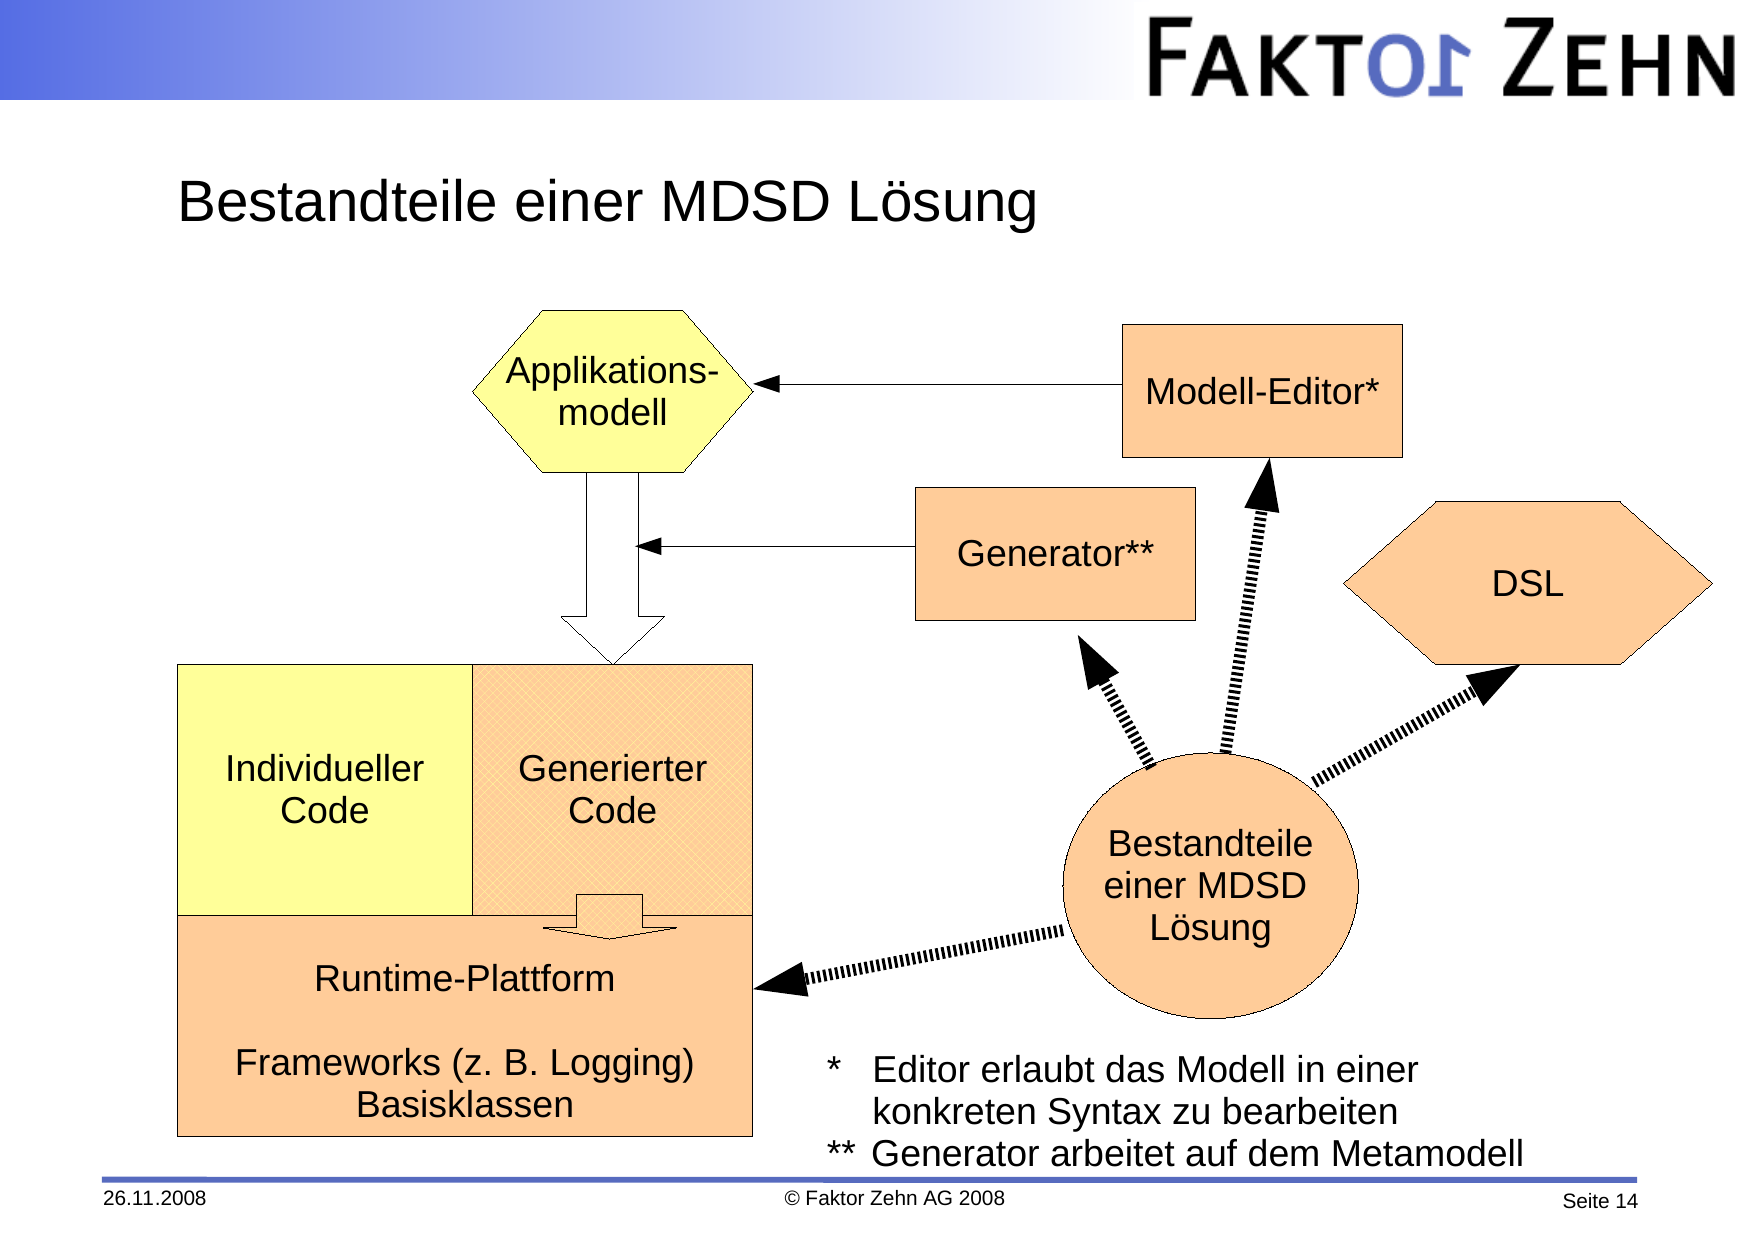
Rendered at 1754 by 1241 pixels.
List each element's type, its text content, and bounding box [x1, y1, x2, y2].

text_box Bestandteile einer MDSD Lösung [1062, 752, 1359, 1019]
picture [1133, 2, 1749, 105]
text_box Runtime-Plattform Frameworks (z. B. Logging) Basisklassen [177, 916, 753, 1137]
title Bestandteile einer MDSD Lösung [177, 135, 1574, 266]
text_box DSL [1343, 501, 1713, 665]
text_box [679, 413, 1418, 1152]
text_box Applikations- modell [472, 310, 754, 473]
text_box Modell-Editor* [1122, 324, 1403, 458]
text_box [543, 894, 677, 940]
text_box Generierter Code [472, 664, 753, 916]
text_box Individueller Code [177, 664, 472, 916]
text_box Generator** [915, 487, 1196, 621]
text_box * Editor erlaubt das Modell in einer konkreten Syntax zu bearbeiten ** Generator arbeitet auf dem Metamodell [826, 1048, 1610, 1175]
